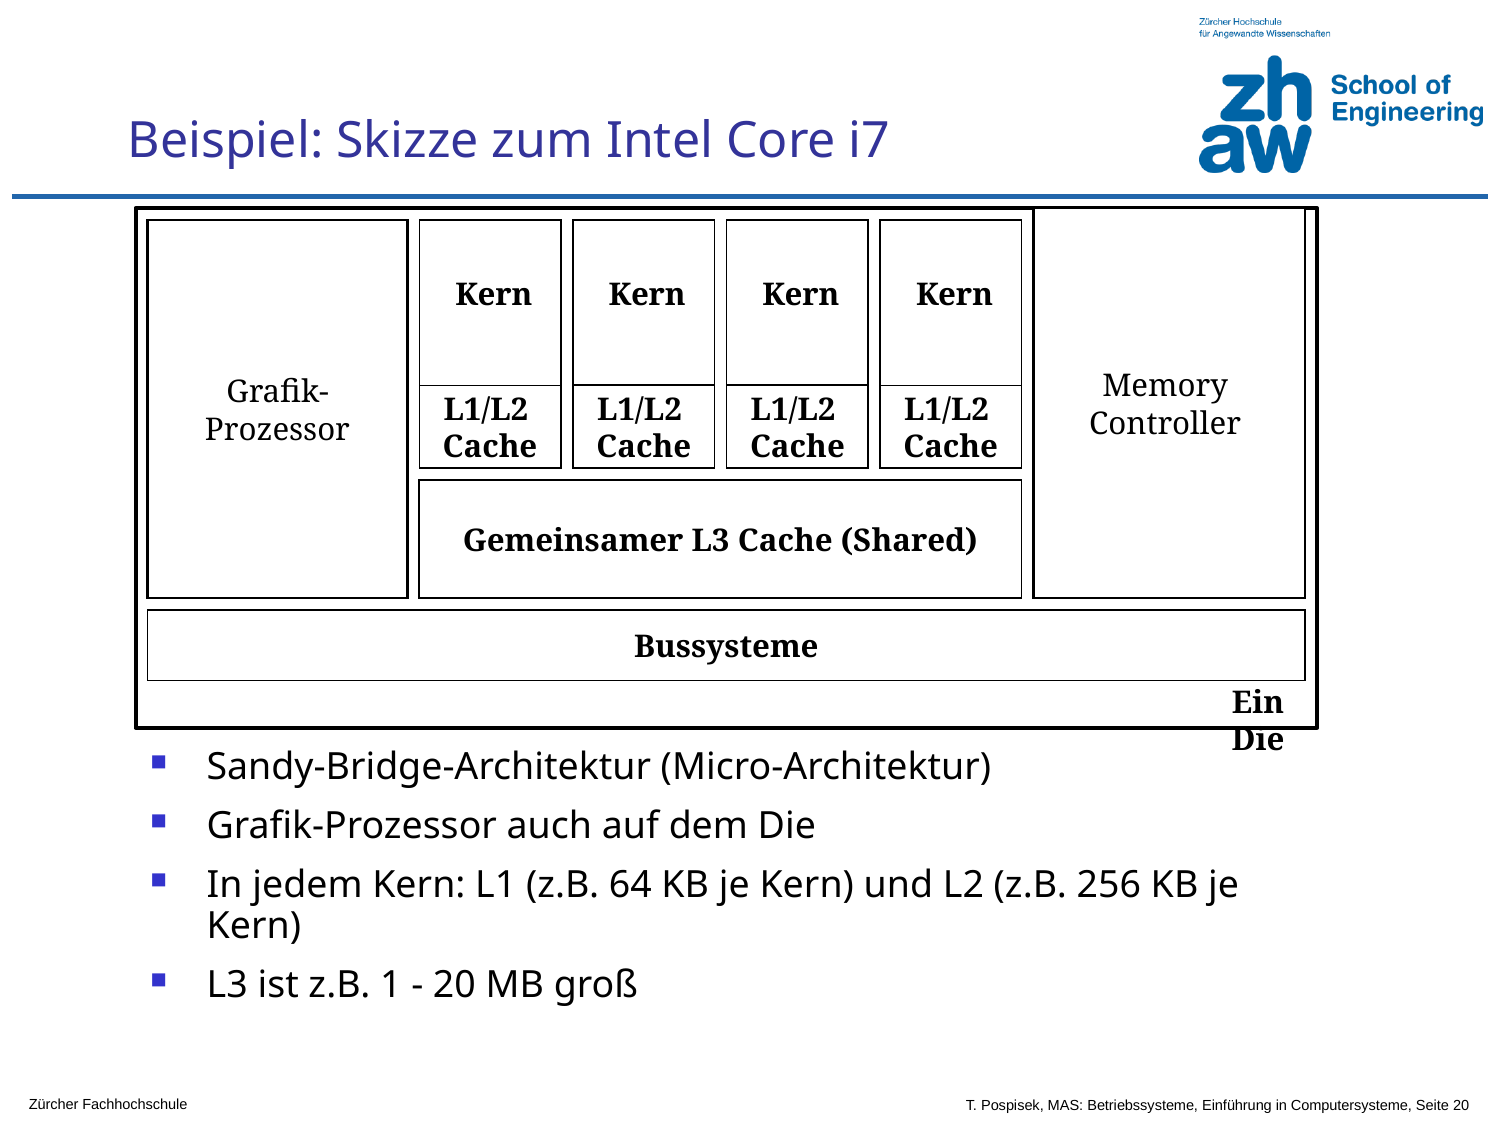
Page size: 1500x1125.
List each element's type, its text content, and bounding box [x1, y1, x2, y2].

text_box Ein Die [1187, 674, 1329, 765]
picture [1199, 18, 1483, 173]
text_box Bussysteme [147, 609, 1306, 681]
text_box Kern [440, 267, 548, 320]
text_box L1/L2 Cache [419, 385, 561, 468]
text_box Grafik- Prozessor [147, 220, 408, 598]
text_box Kern [901, 267, 1008, 320]
text_box L1/L2 Cache [726, 385, 869, 468]
text_box Memory Controller [1033, 208, 1306, 598]
text_box L1/L2 Cache [879, 385, 1022, 468]
text_box Kern [593, 267, 701, 320]
text_box [135, 207, 1317, 728]
text_box Sandy-Bridge-Architektur (Micro-Architektur) Grafik-Prozessor auch auf dem Die In jedem Kern: L1 (z.B. 64 KB je Kern) und L2 (z.B. 256 KB je Kern) L3 ist z.B. 1 - 20 MB groß [135, 739, 1317, 976]
text_box L1/L2 Cache [572, 385, 715, 468]
title Beispiel: Skizze zum Intel Core i7 [112, 50, 1391, 175]
text_box Kern [747, 267, 855, 320]
text_box Gemeinsamer L3 Cache (Shared) [419, 479, 1022, 598]
